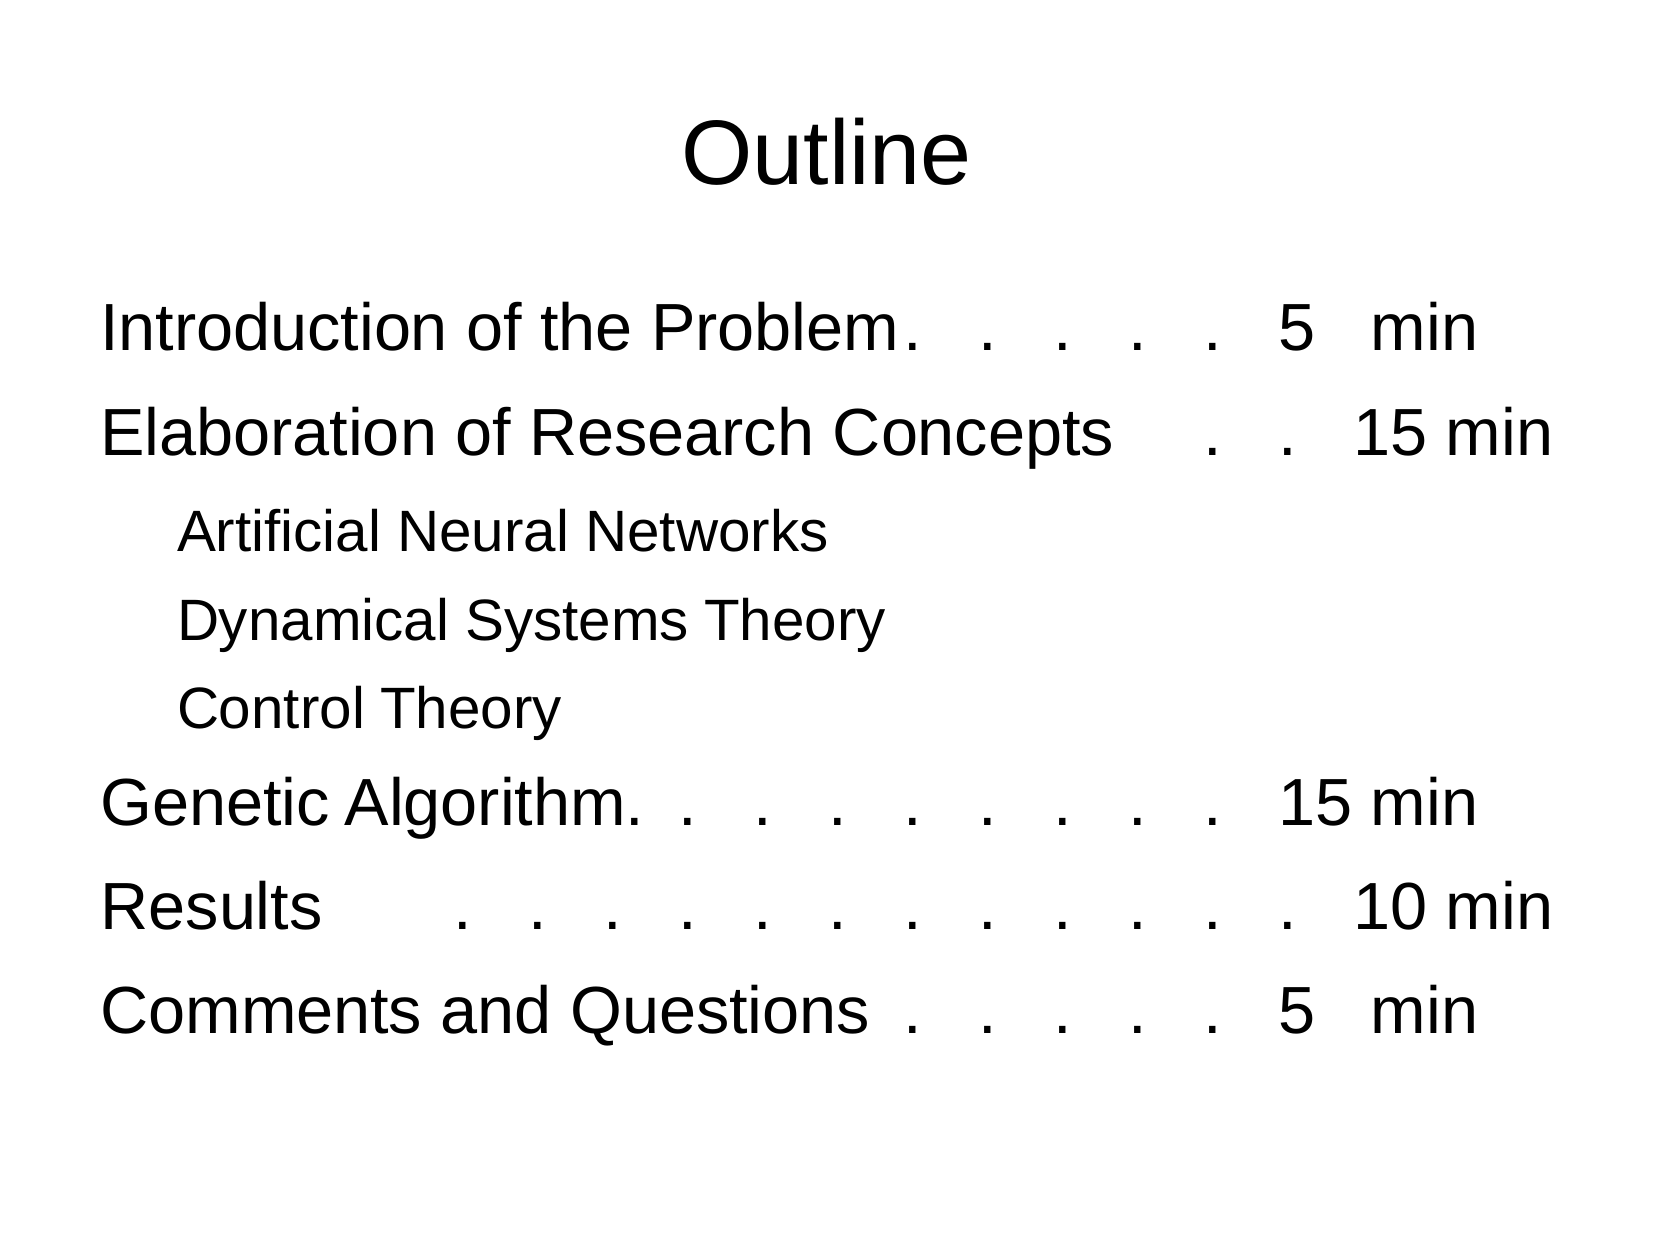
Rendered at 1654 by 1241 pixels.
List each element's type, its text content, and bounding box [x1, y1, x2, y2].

list Introduction of the Problem . . . . . 5 min Elaboration of Research Concepts . . 15 min Artificial Neural Networks Dynamical Systems Theory Control Theory Genetic Algorithm. . . . . . . . . 15 min Results . . . . . . . . . . . . 10 min Comments and Questions . . . . . 5 min [82, 290, 1571, 1109]
title Outline [82, 49, 1571, 257]
